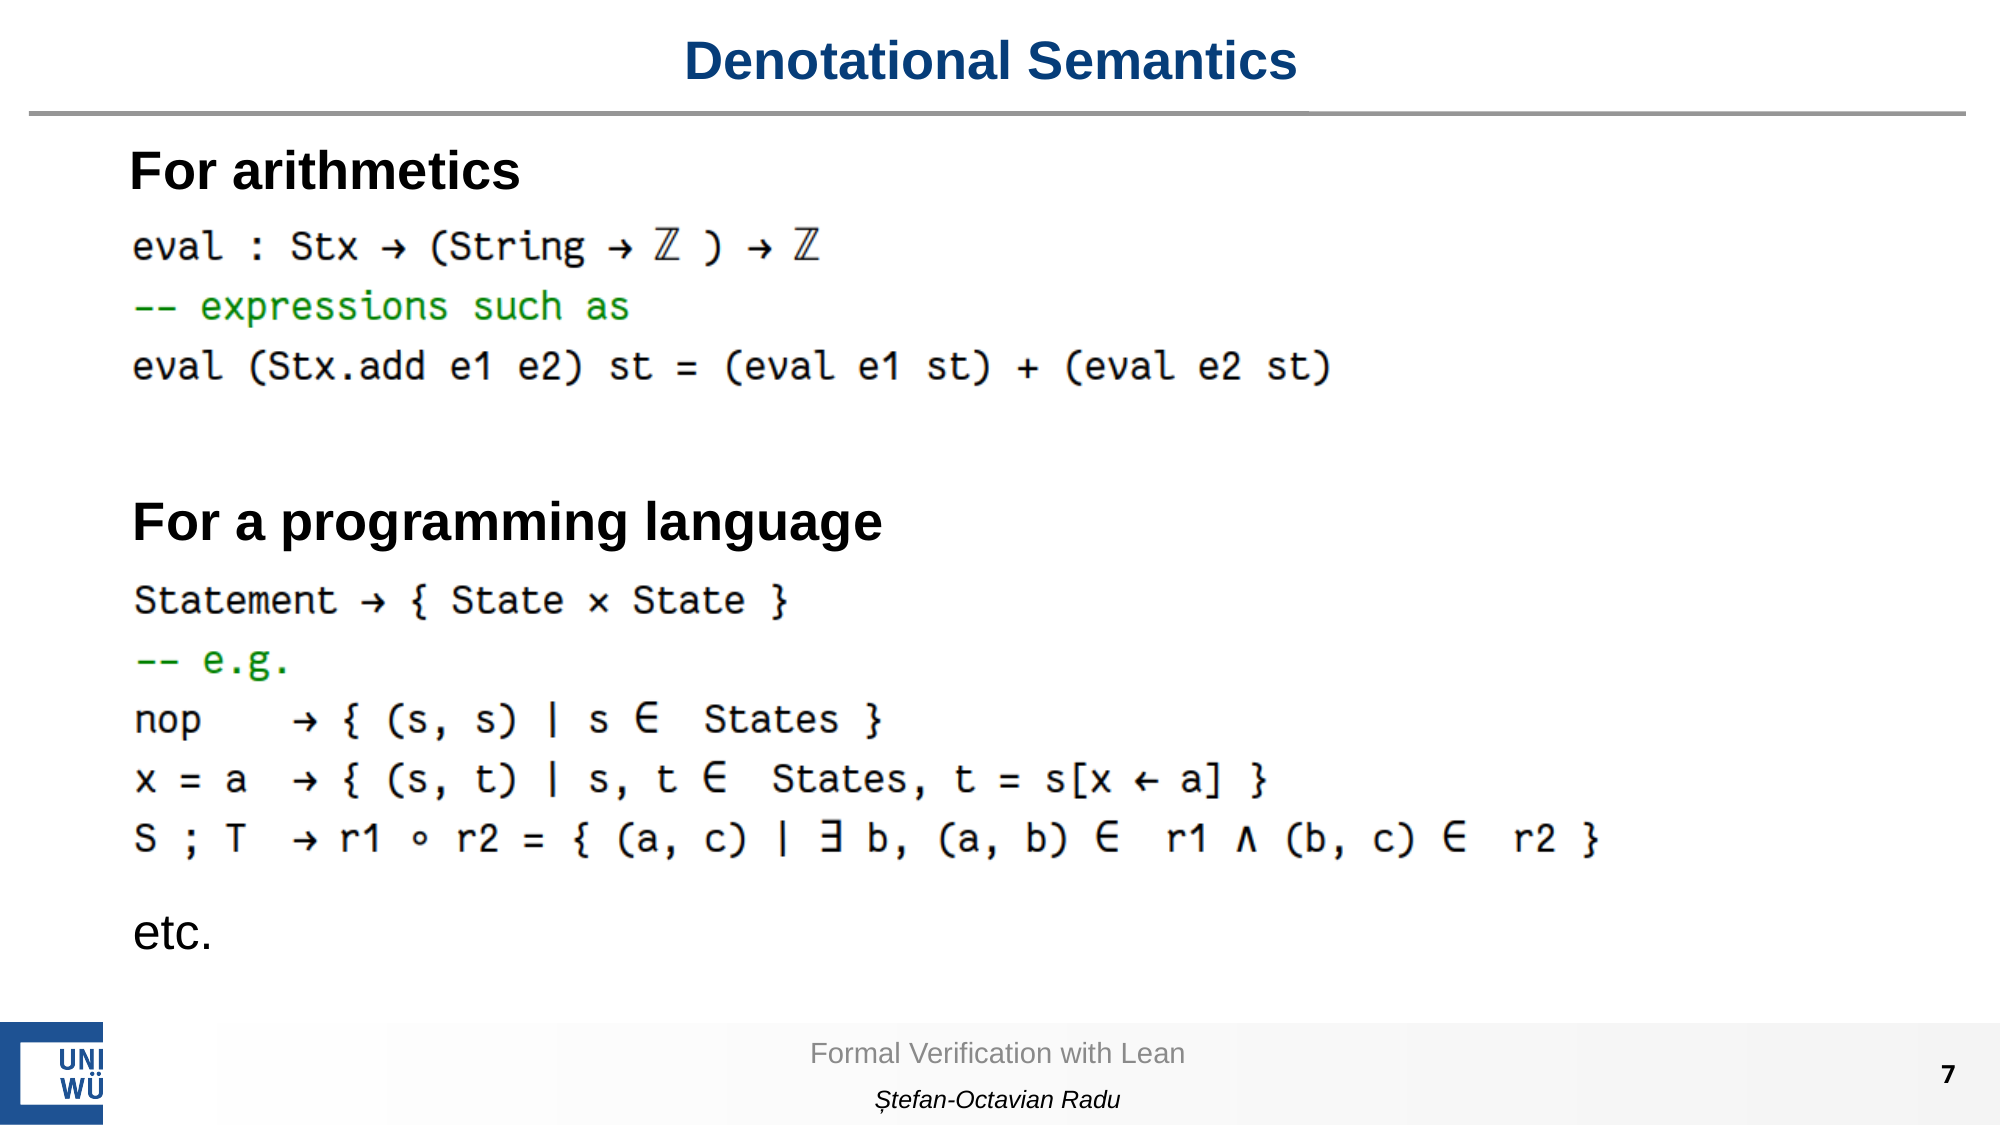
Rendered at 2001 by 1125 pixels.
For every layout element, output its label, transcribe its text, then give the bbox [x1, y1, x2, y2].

text_box For arithmetics [115, 120, 1192, 216]
picture [118, 578, 1618, 874]
text_box For a programming language [117, 471, 1195, 567]
picture [0, 1022, 103, 1125]
picture [118, 213, 1361, 413]
title Denotational Semantics [118, 4, 1867, 111]
text_box etc. [117, 884, 1195, 975]
